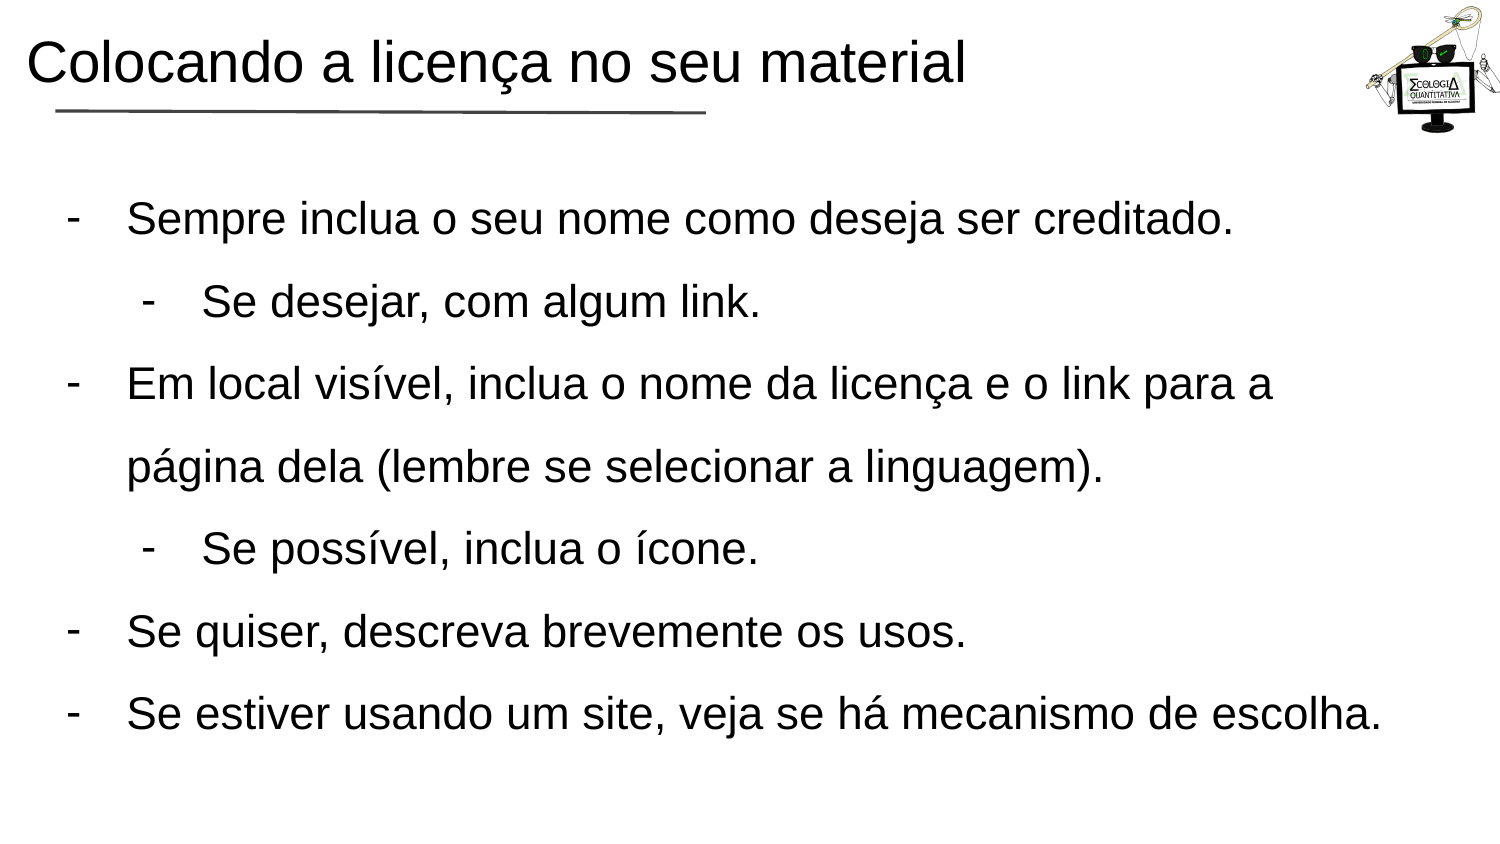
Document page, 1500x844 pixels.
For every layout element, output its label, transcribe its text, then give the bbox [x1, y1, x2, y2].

text_box Colocando a licença no seu material [11, 9, 1210, 117]
picture [1365, 3, 1500, 135]
text_box Sempre inclua o seu nome como deseja ser creditado. Se desejar, com algum link. Em local visível, inclua o nome da licença e o link para a página dela (lembre se selecionar a linguagem). Se possível, inclua o ícone. Se quiser, descreva brevemente os usos. Se estiver usando um site, veja se há mecanismo de escolha. [36, 146, 1412, 801]
